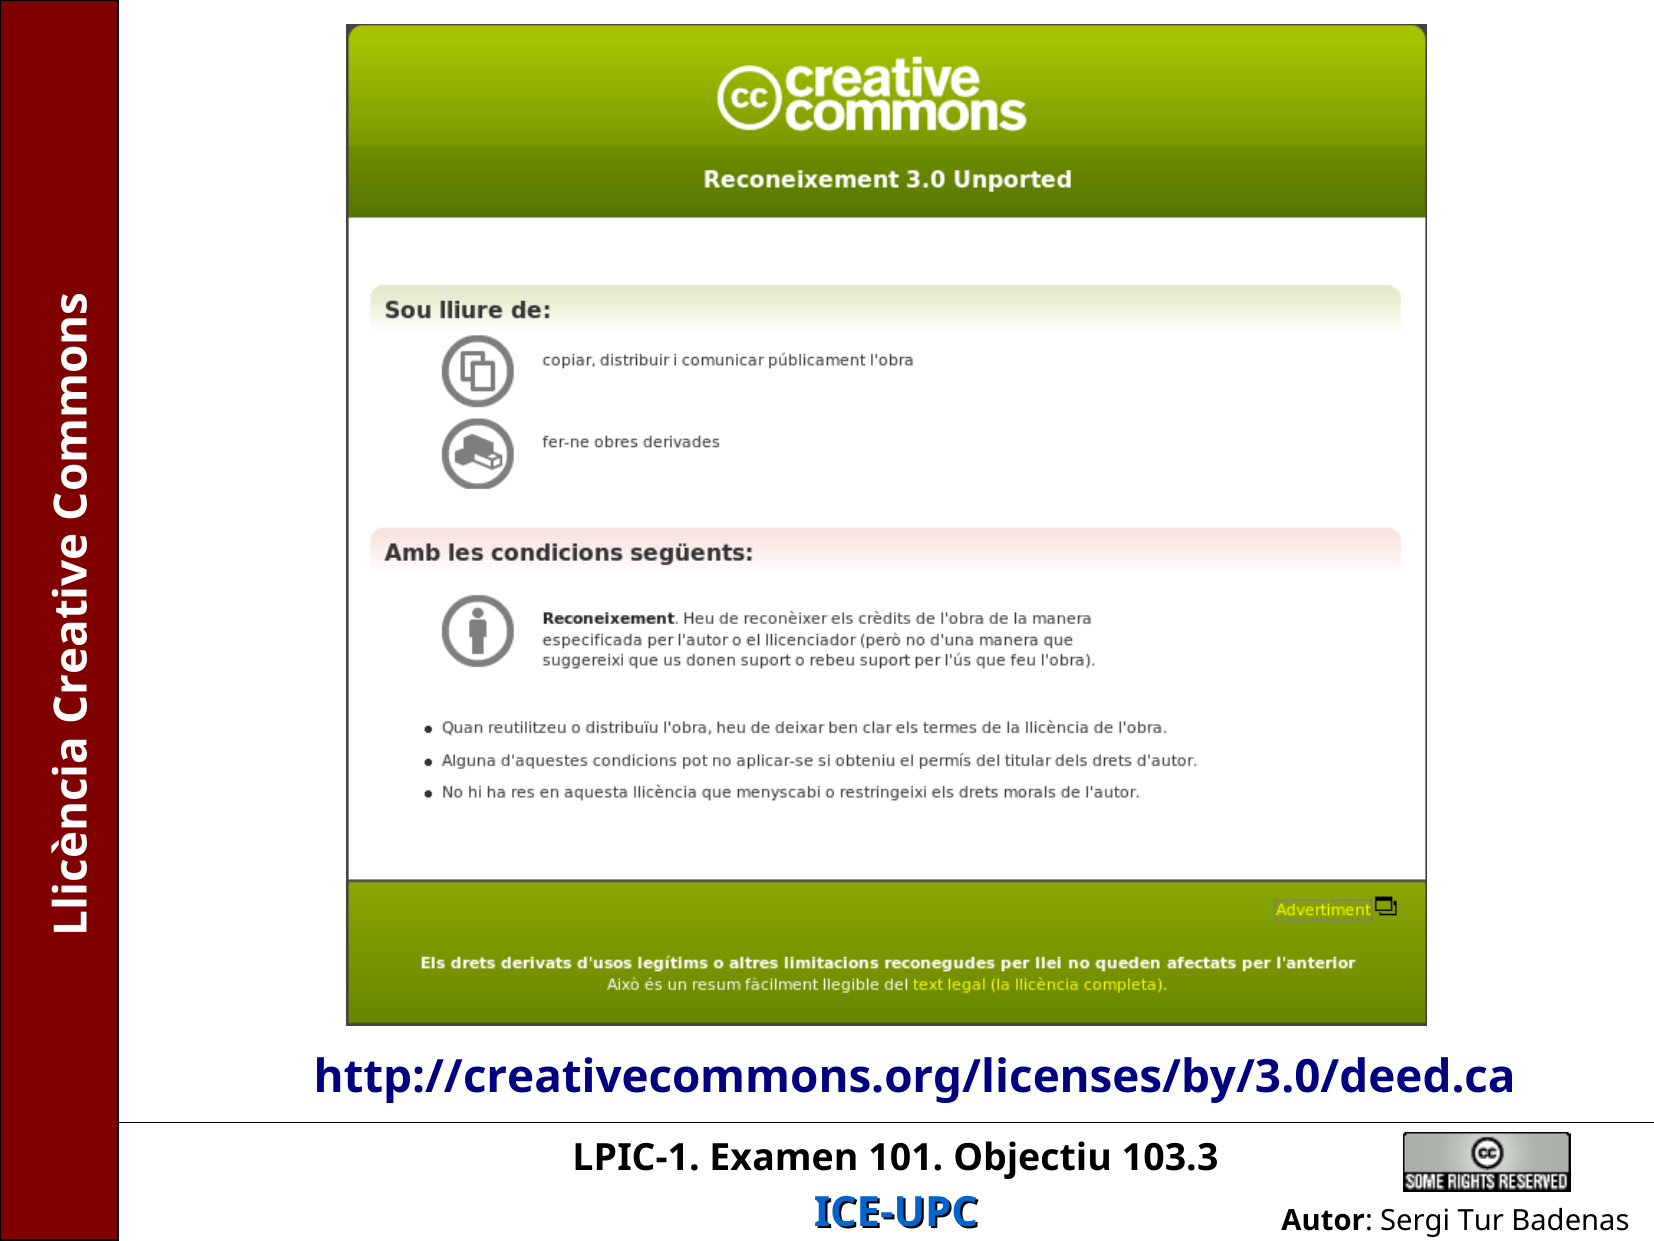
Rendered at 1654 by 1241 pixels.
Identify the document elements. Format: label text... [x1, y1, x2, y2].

picture [1403, 1132, 1571, 1192]
picture [346, 24, 1427, 1026]
text_box http://creativecommons.org/licenses/by/3.0/deed.ca [298, 1036, 1583, 1111]
